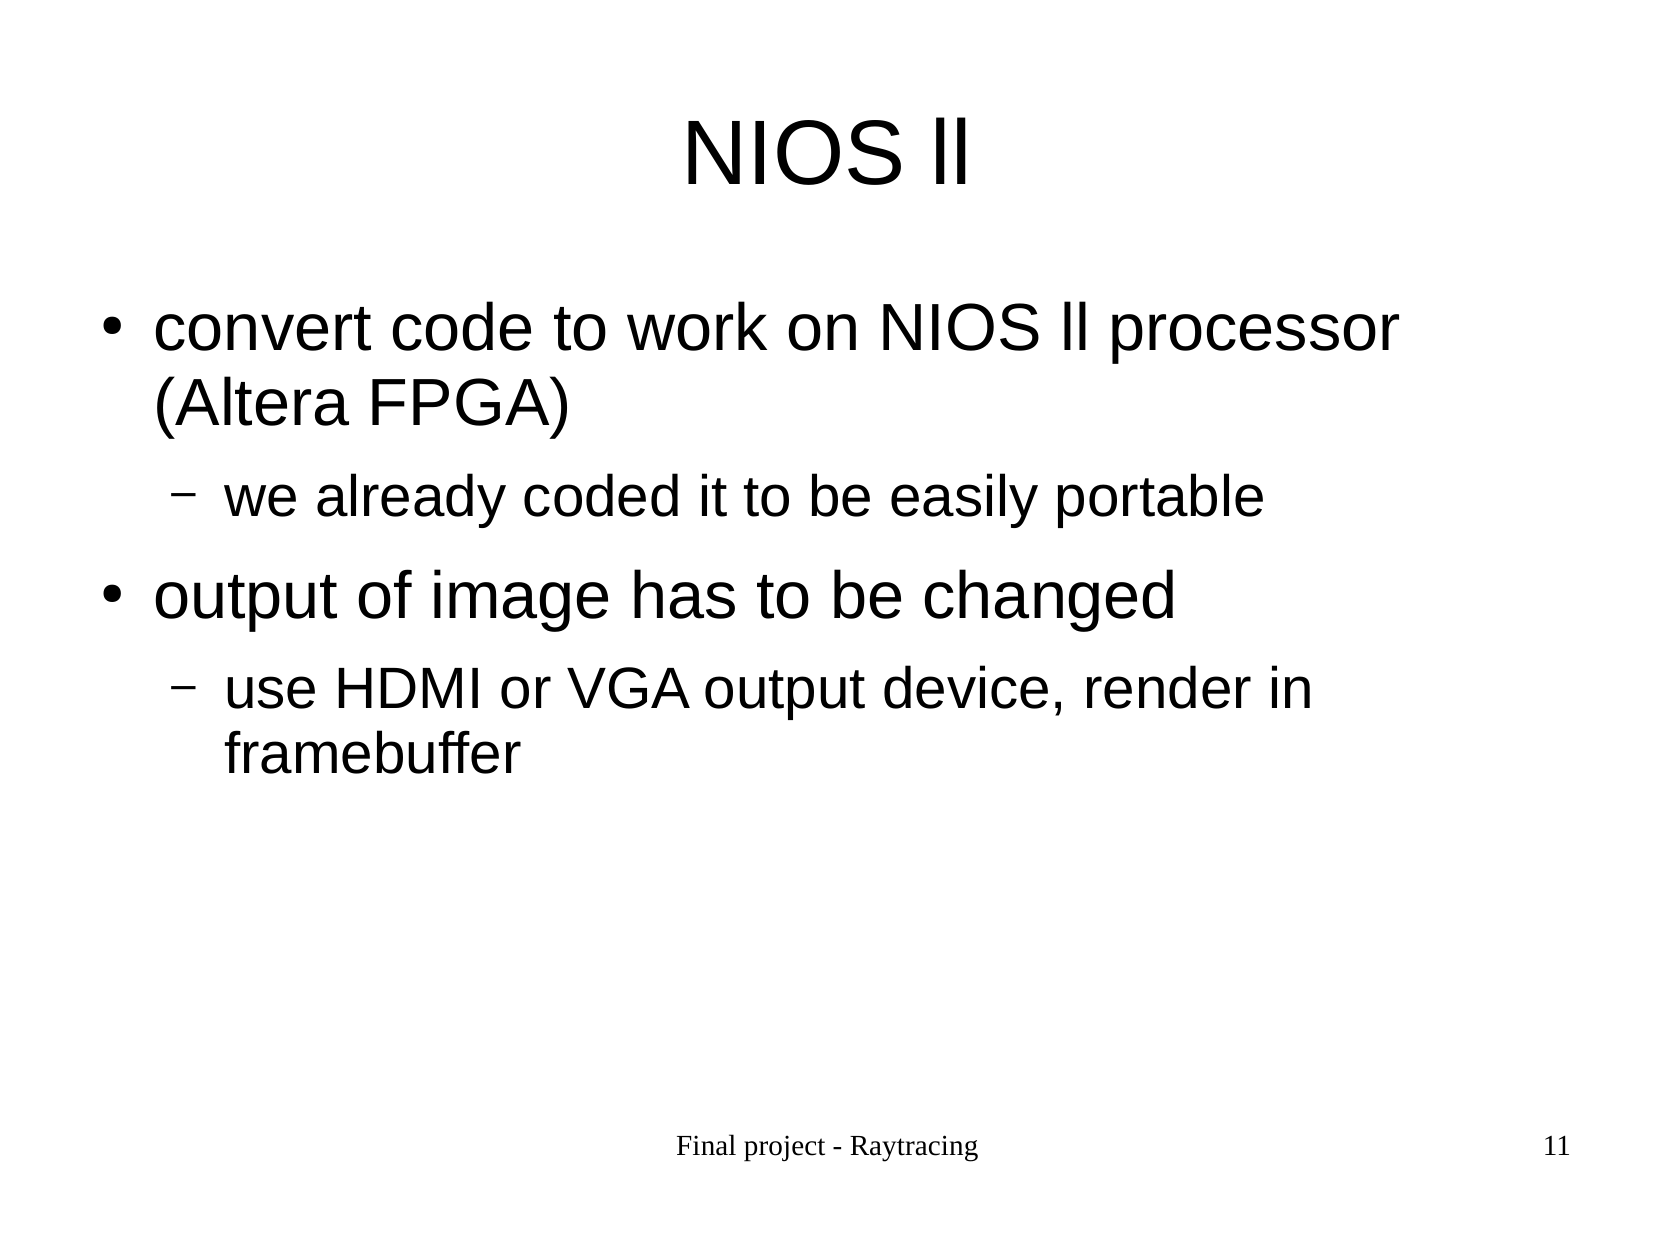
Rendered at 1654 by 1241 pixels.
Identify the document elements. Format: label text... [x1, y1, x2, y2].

title NIOS ll [82, 49, 1571, 257]
list convert code to work on NIOS ll processor (Altera FPGA) we already coded it to be easily portable output of image has to be changed use HDMI or VGA output device, render in framebuffer [82, 290, 1571, 1010]
